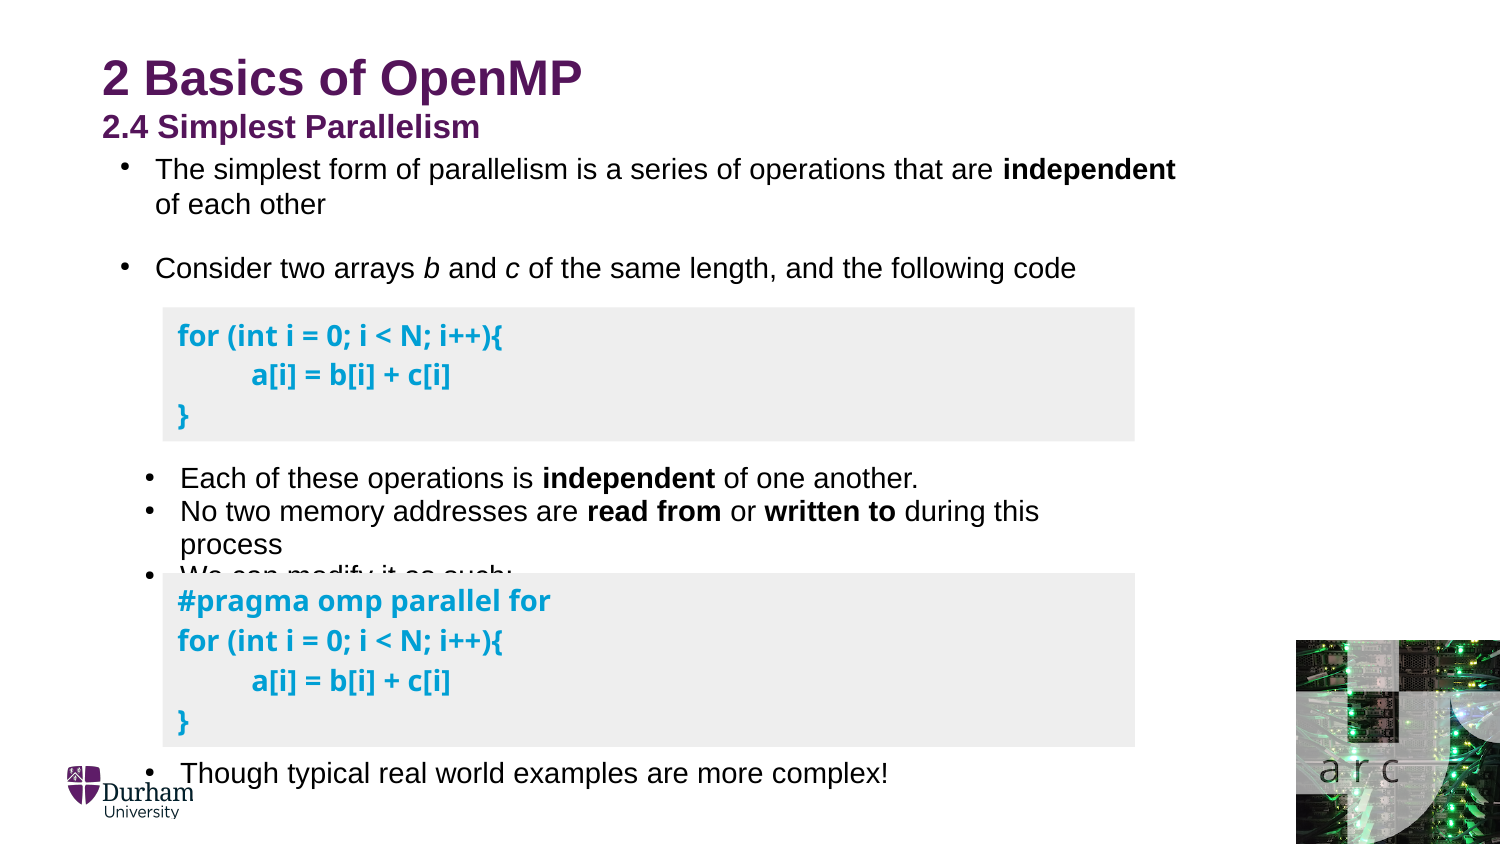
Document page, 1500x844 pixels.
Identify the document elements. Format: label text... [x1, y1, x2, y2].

picture [1296, 640, 1500, 844]
picture [67, 766, 193, 819]
list The simplest form of parallelism is a series of operations that are independent of each other Consider two arrays b and c of the same length, and the following code [101, 150, 1178, 284]
title 2 Basics of OpenMP 2.4 Simplest Parallelism [101, 45, 1399, 187]
text_box #pragma omp parallel for for (int i = 0; i < N; i++){ a[i] = b[i] + c[i] } [162, 573, 1135, 720]
text_box Each of these operations is independent of one another. No two memory addresses are read from or written to during this process We can modify it as such: Though typical real world examples are more complex! [129, 454, 1165, 798]
text_box for (int i = 0; i < N; i++){ a[i] = b[i] + c[i] } [162, 307, 1135, 430]
